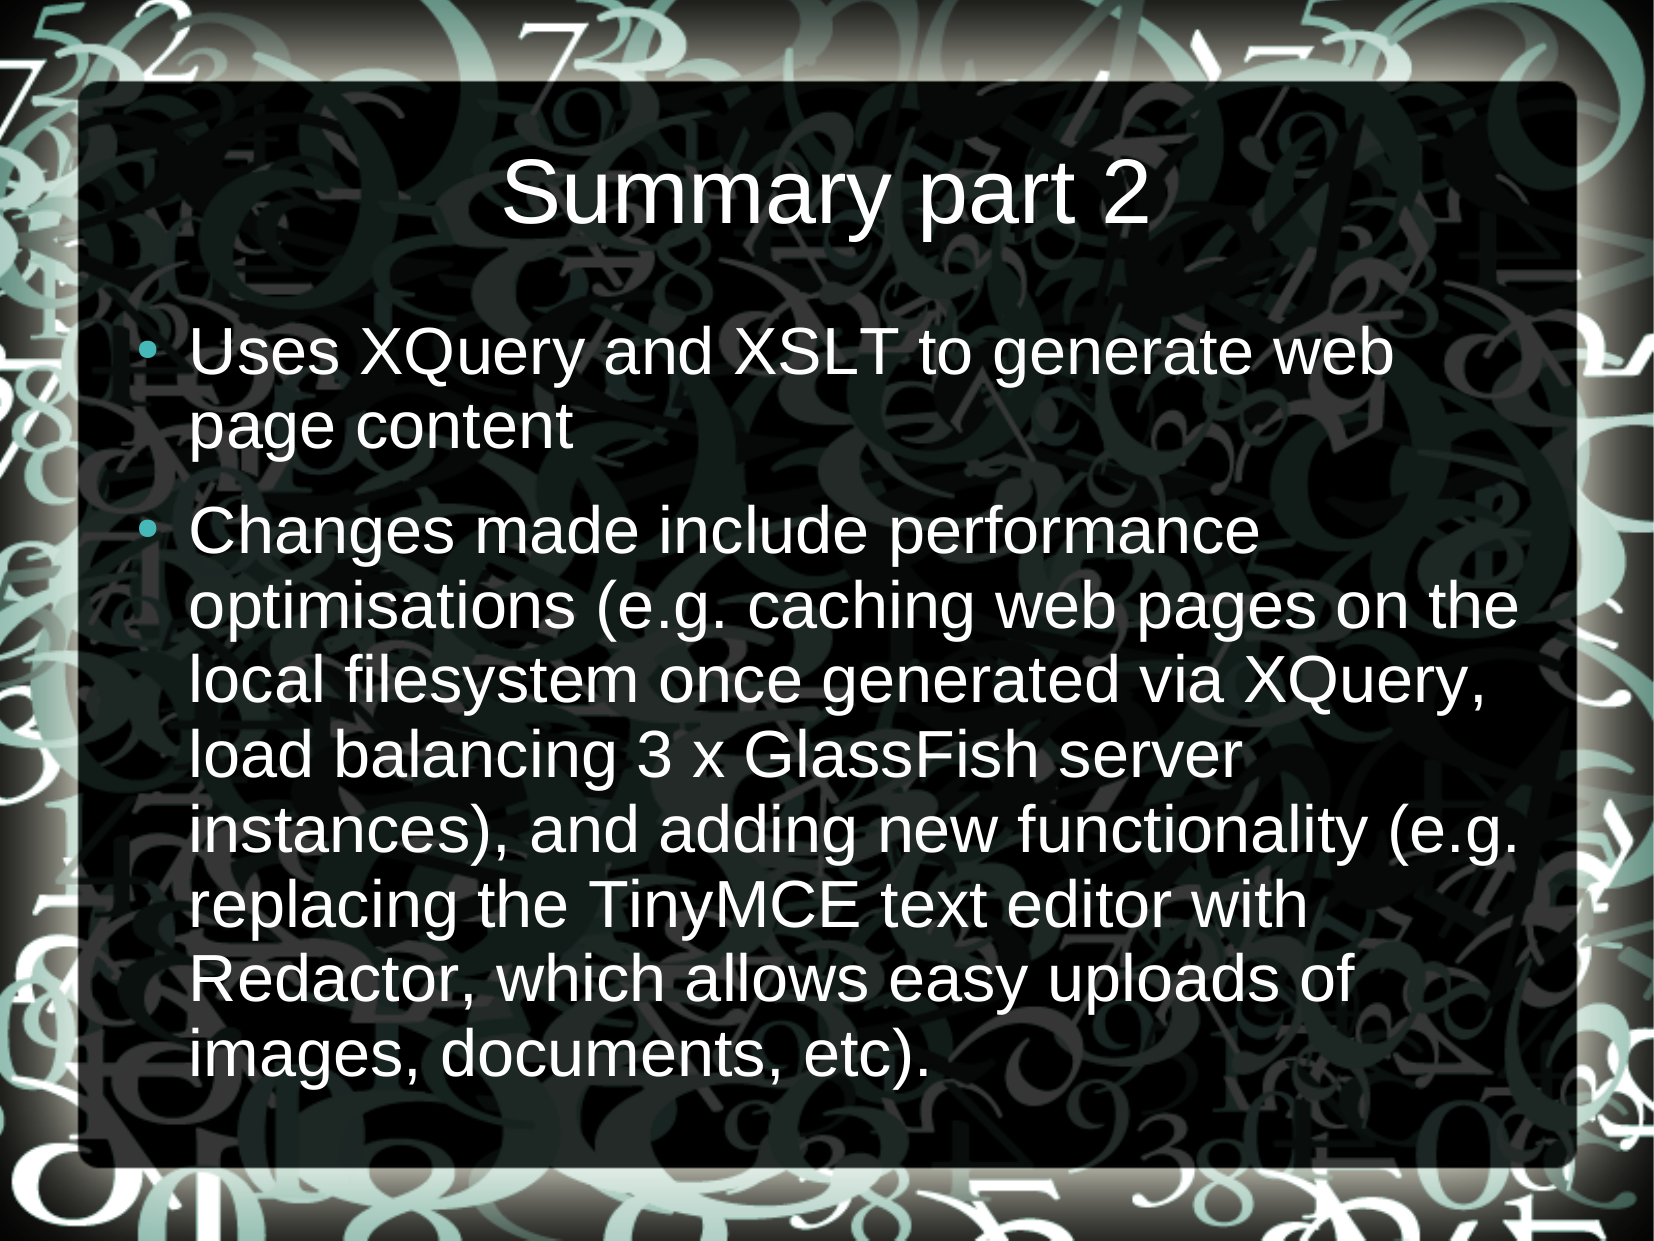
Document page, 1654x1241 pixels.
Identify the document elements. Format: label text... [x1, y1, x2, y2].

picture [0, 0, 1654, 1241]
title Summary part 2 [82, 88, 1571, 296]
list Uses XQuery and XSLT to generate web page content Changes made include performance optimisations (e.g. caching web pages on the local filesystem once generated via XQuery, load balancing 3 x GlassFish server instances), and adding new functionality (e.g. replacing the TinyMCE text editor with Redactor, which allows easy uploads of images, documents, etc). [118, 313, 1542, 1089]
